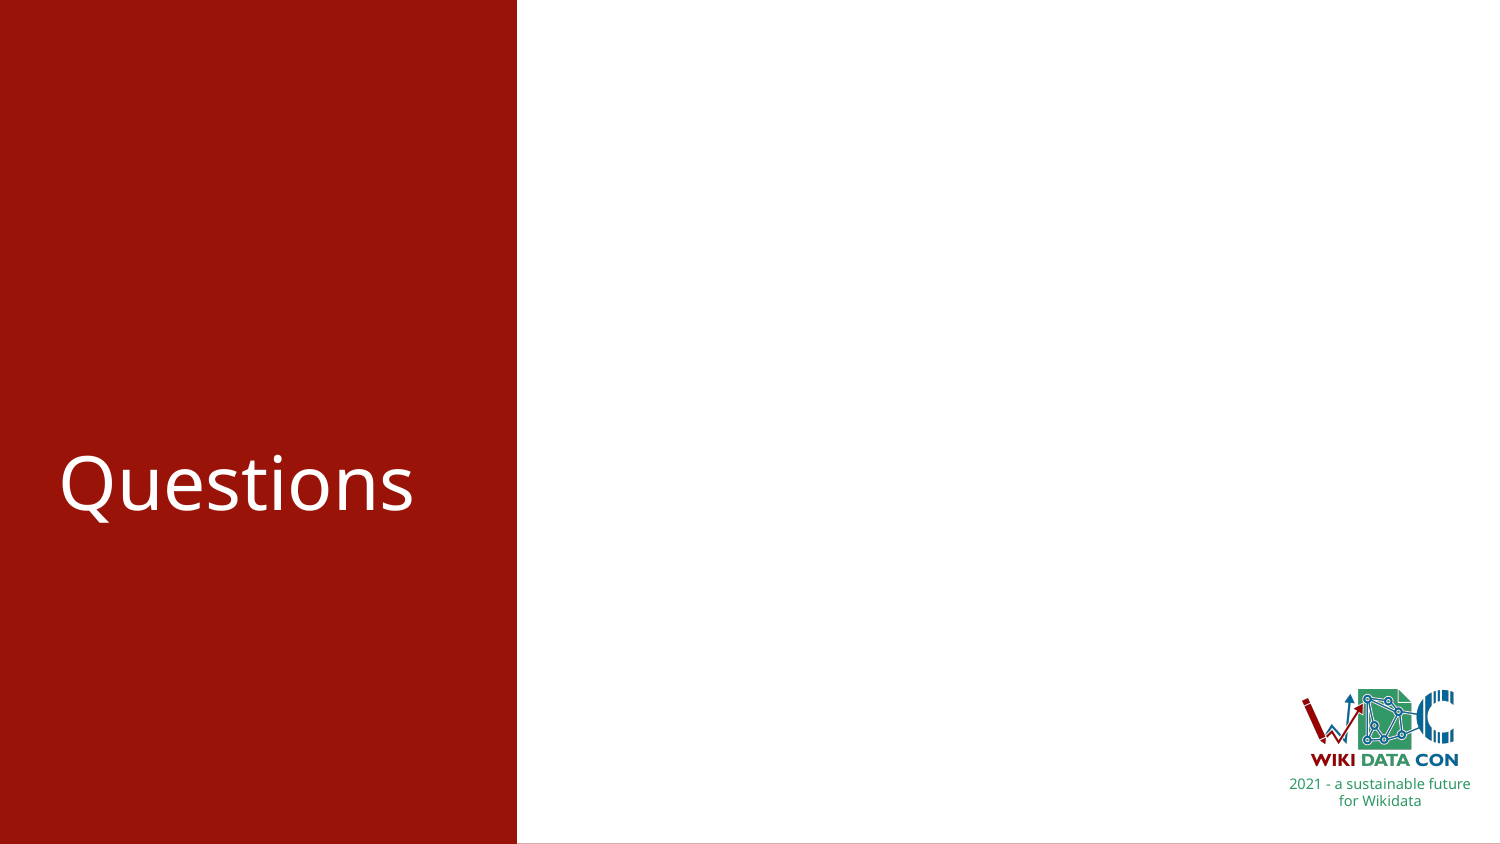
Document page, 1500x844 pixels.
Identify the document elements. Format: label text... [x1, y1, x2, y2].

title Questions [43, 19, 485, 541]
picture [1302, 689, 1459, 770]
